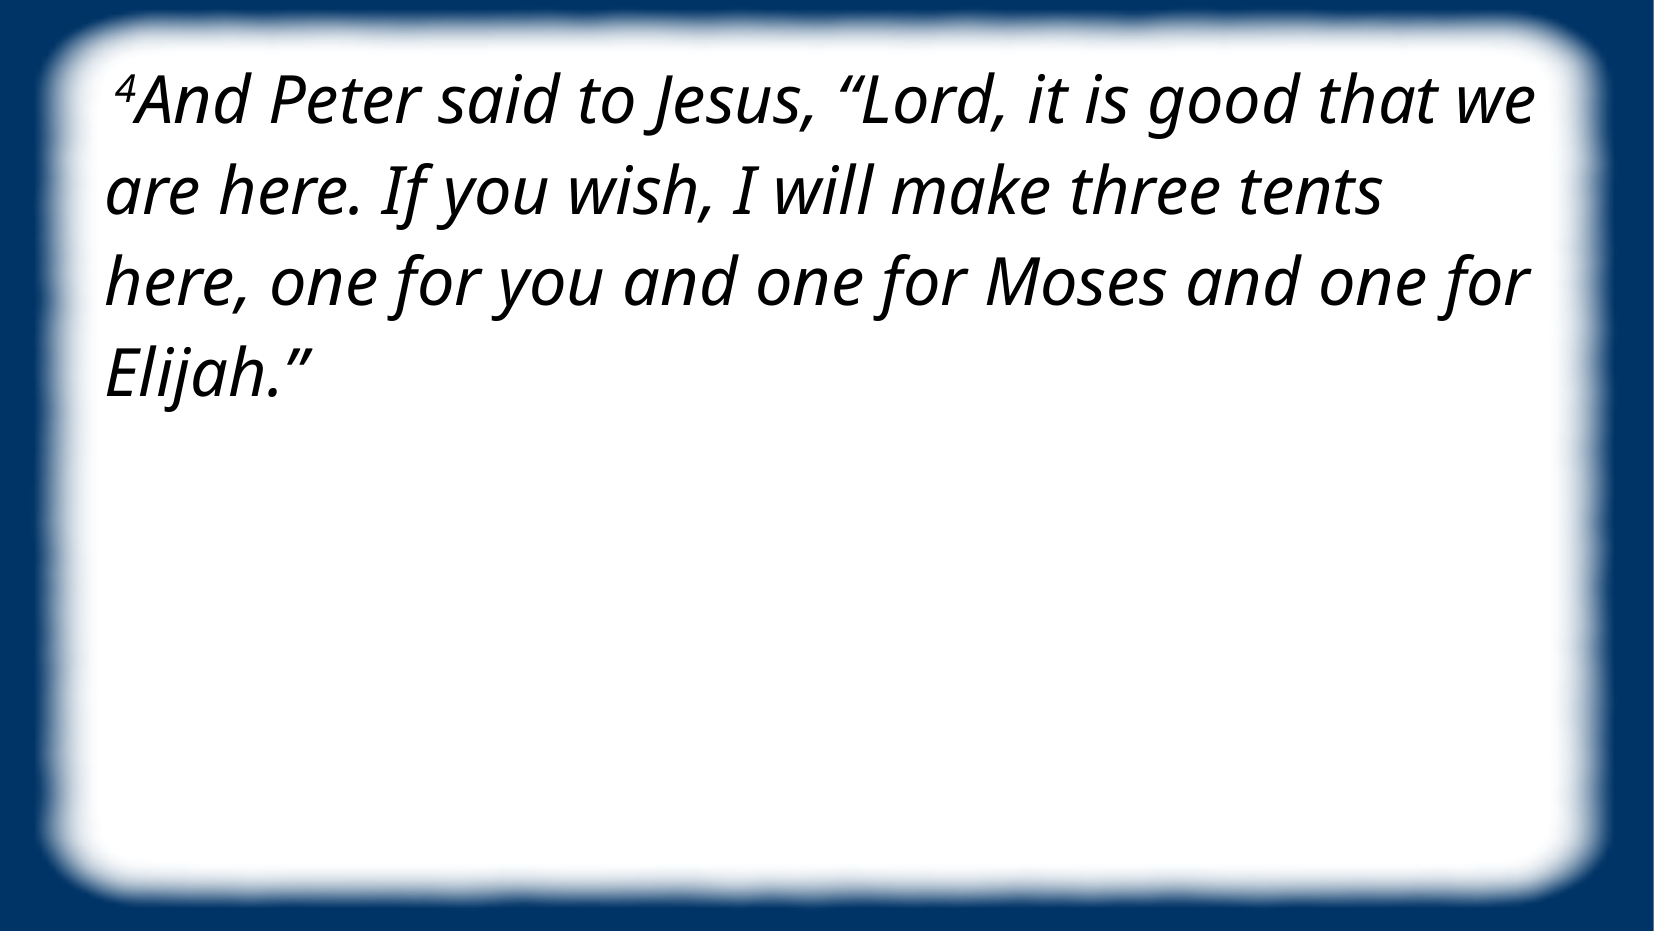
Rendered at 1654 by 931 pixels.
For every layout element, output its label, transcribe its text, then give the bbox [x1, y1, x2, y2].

picture [0, 0, 1654, 931]
text_box 4And Peter said to Jesus, “Lord, it is good that we are here. If you wish, I will make three tents here, one for you and one for Moses and one for Elijah.” [90, 45, 1561, 415]
